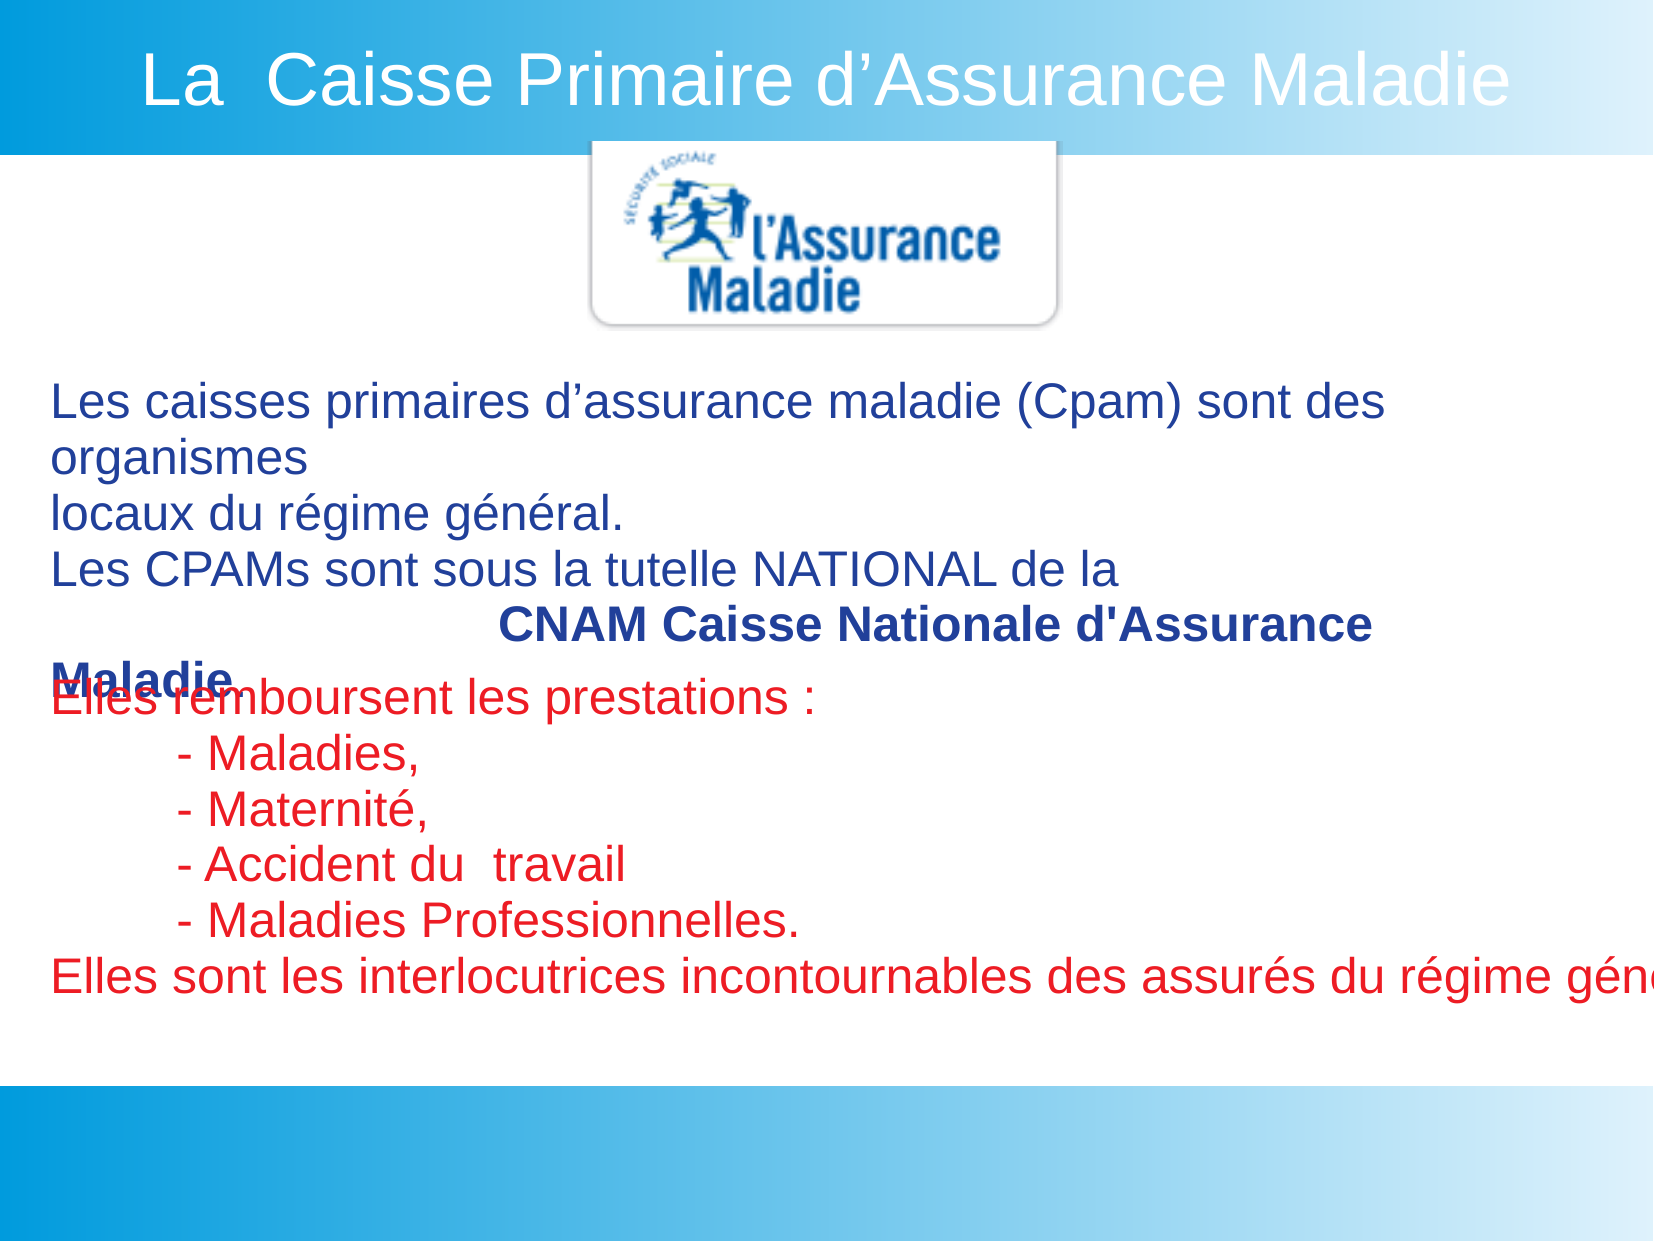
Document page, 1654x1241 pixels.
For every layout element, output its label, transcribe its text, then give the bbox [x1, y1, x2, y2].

text_box Les caisses primaires d’assurance maladie (Cpam) sont des organismes locaux du régime général. Les CPAMs sont sous la tutelle NATIONAL de la CNAM Caisse Nationale d'Assurance Maladie. [35, 366, 1548, 661]
picture [587, 141, 1063, 331]
title La Caisse Primaire d’Assurance Maladie [82, 26, 1571, 132]
text_box Elles remboursent les prestations : - Maladies, - Maternité, - Accident du travail - Maladies Professionnelles. Elles sont les interlocutrices incontournables des assurés du régime général [35, 661, 1654, 1021]
